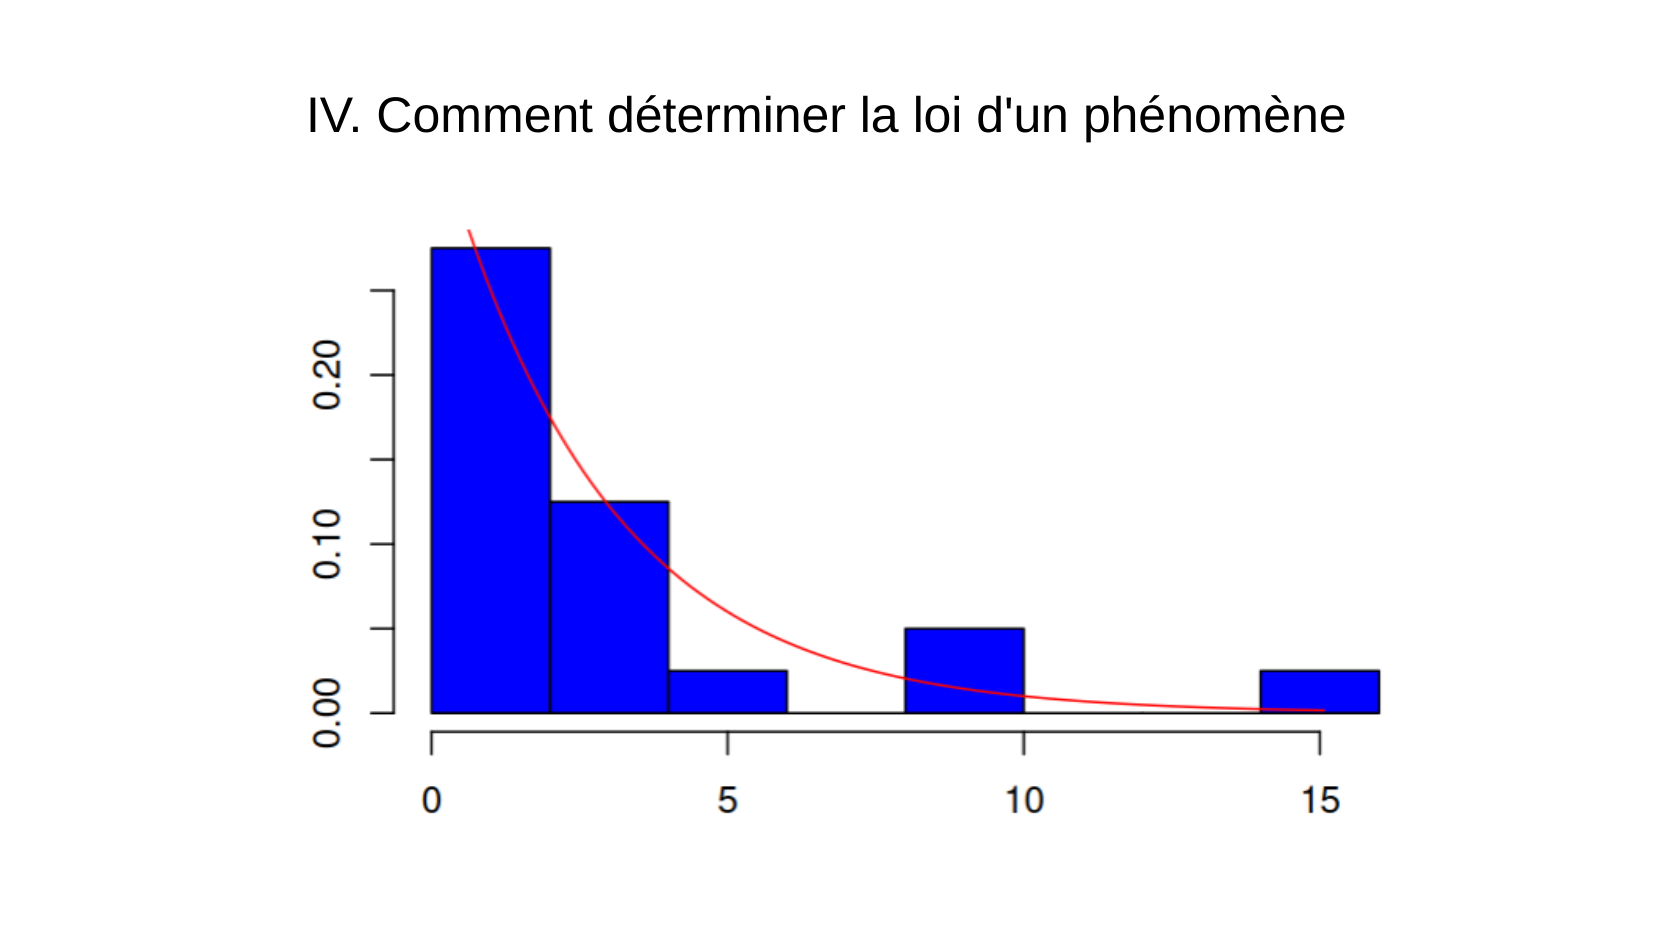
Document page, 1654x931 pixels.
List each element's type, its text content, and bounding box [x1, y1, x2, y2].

picture [292, 211, 1429, 821]
title IV. Comment déterminer la loi d'un phénomène [82, 37, 1571, 193]
